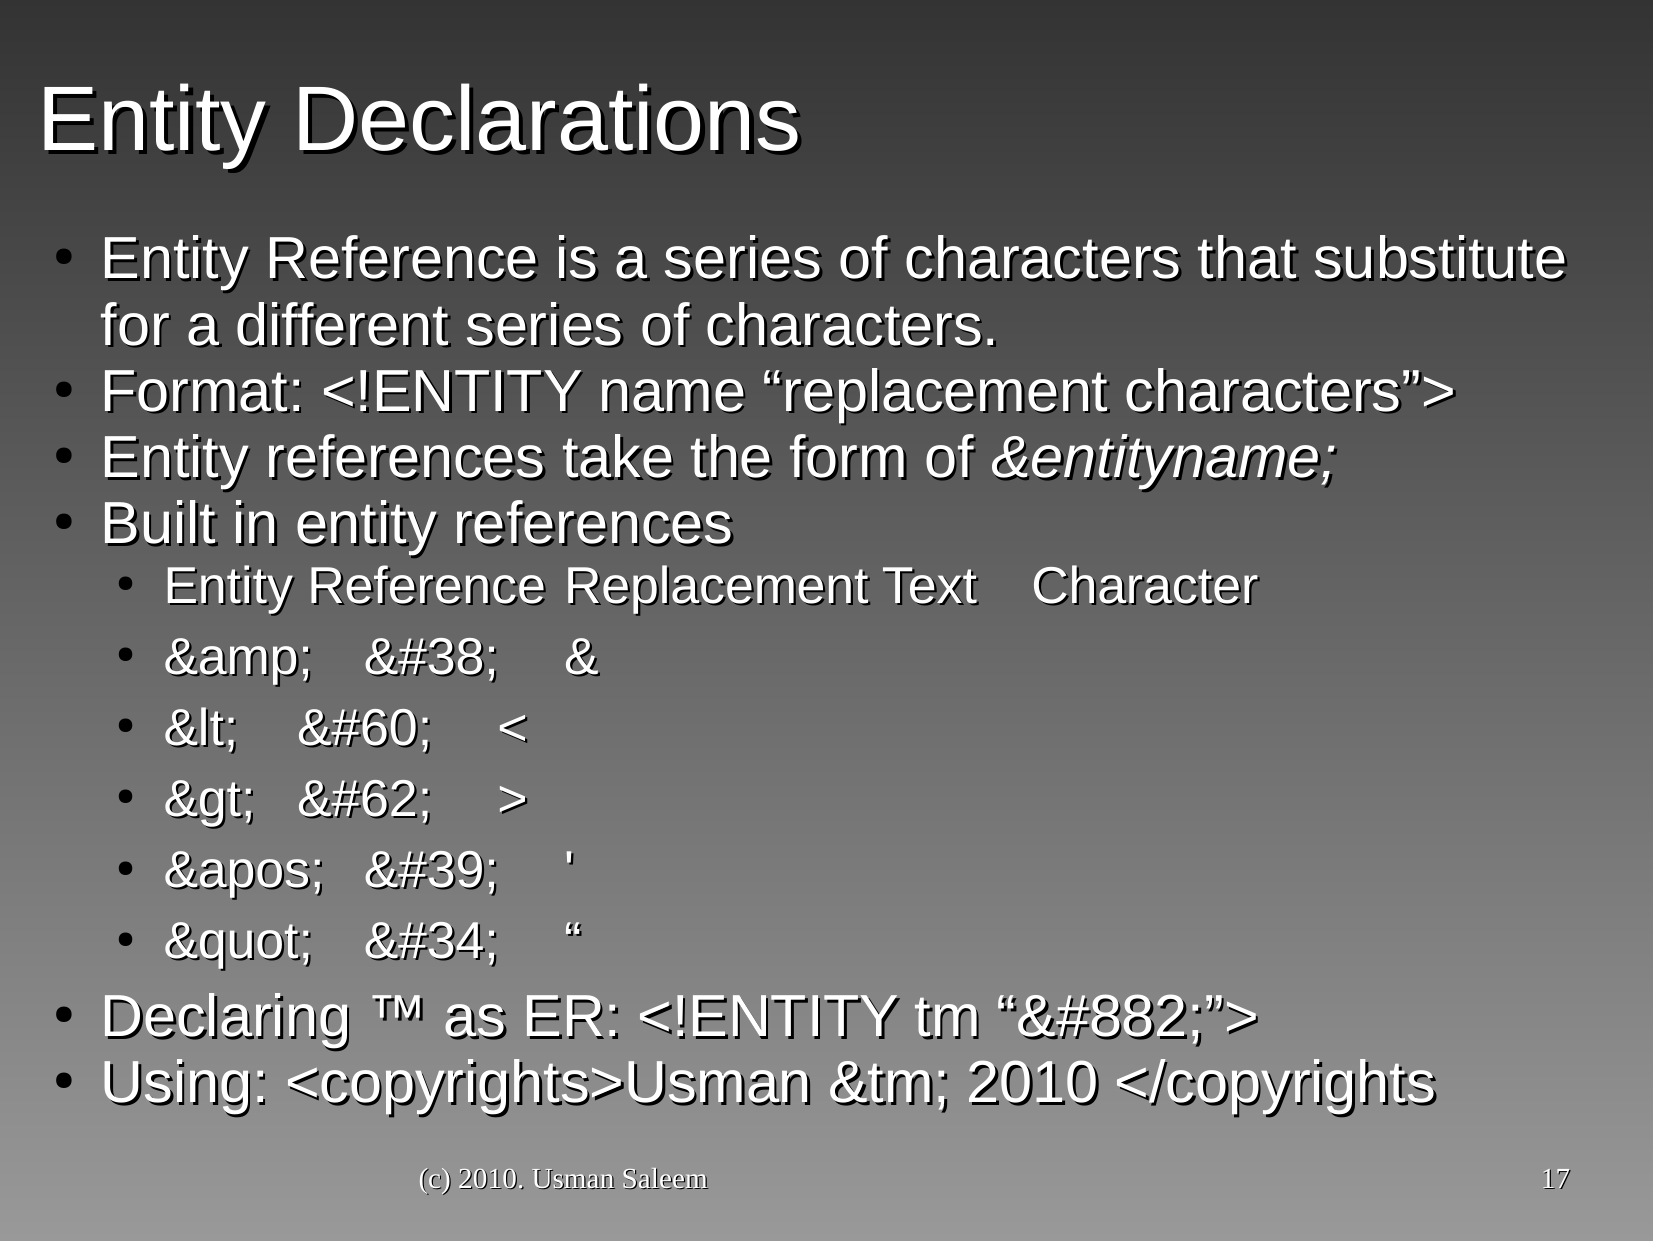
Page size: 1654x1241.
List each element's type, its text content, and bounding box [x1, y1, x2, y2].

list Entity Reference is a series of characters that substitute for a different series of characters. Format: <!ENTITY name “replacement characters”> Entity references take the form of &entityname; Built in entity references Entity Reference Replacement Text Character &amp; &#38; & &lt; &#60; < &gt; &#62; > &apos; &#39; ' &quot; &#34; “ Declaring ™ as ER: <!ENTITY tm “&#882;”> Using: <copyrights>Usman &tm; 2010 </copyrights [37, 225, 1613, 1126]
title Entity Declarations [37, 56, 1613, 181]
